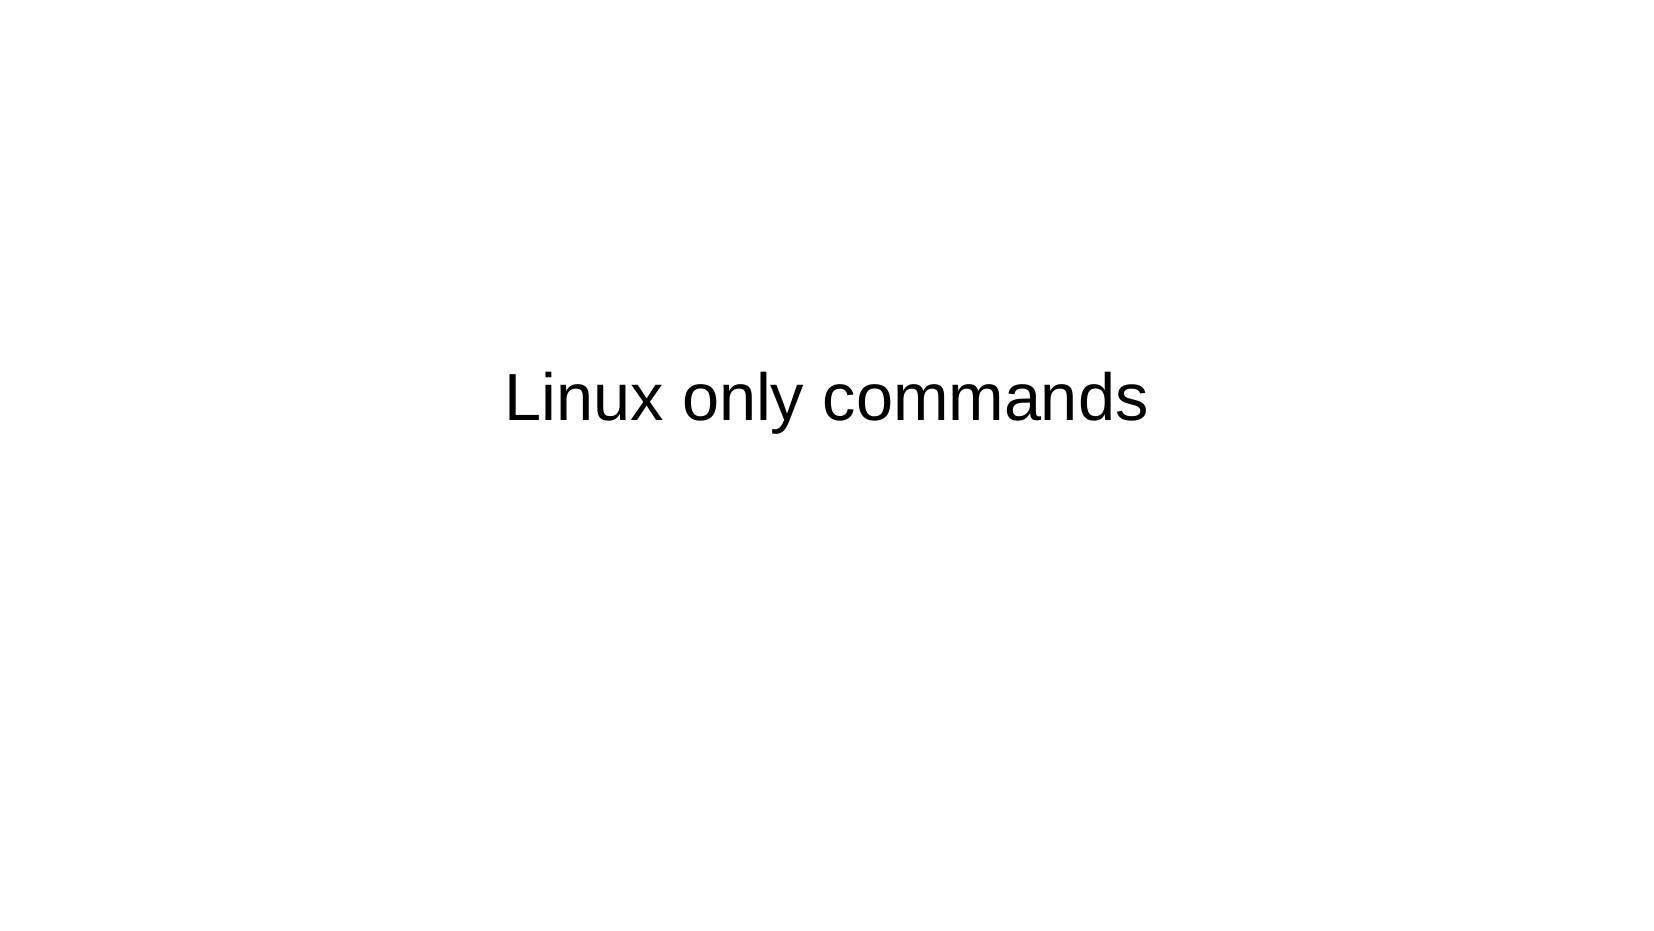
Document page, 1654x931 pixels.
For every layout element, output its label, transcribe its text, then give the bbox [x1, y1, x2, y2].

subtitle Linux only commands [82, 37, 1571, 757]
